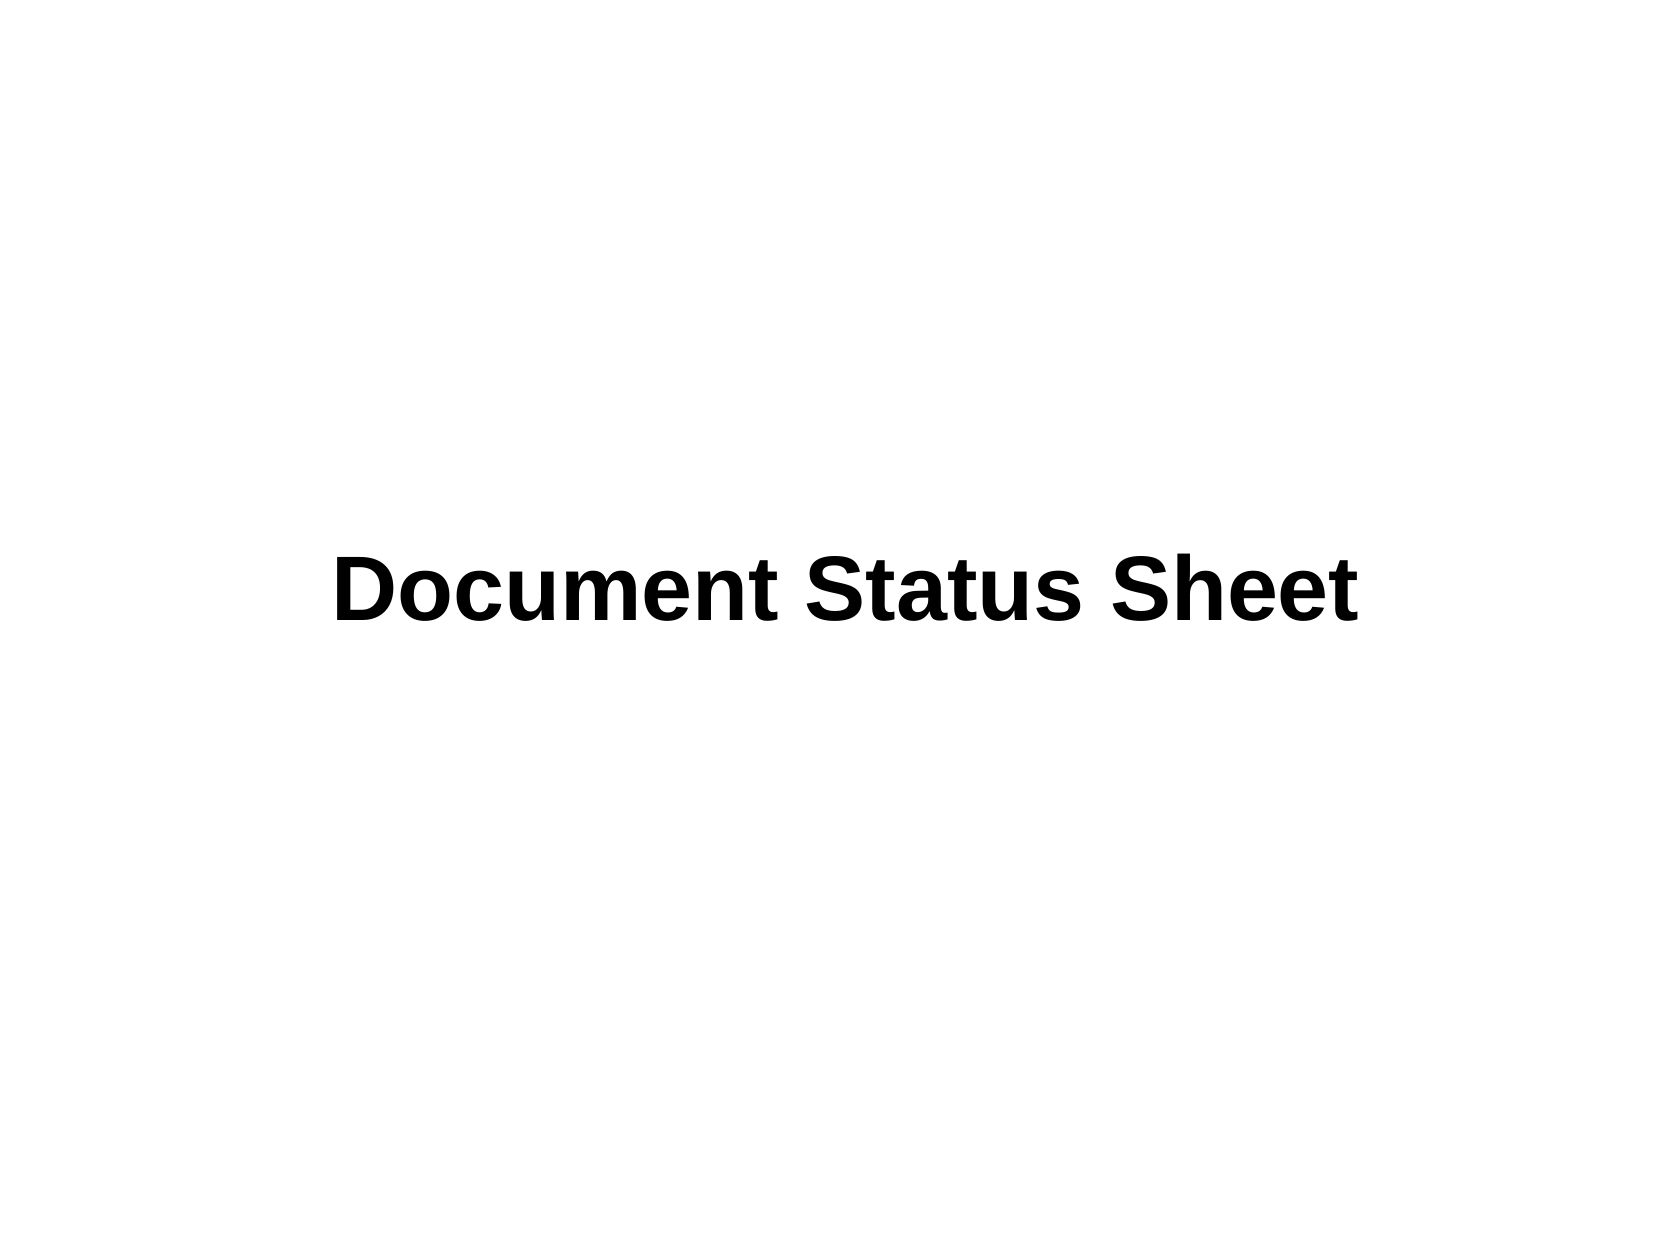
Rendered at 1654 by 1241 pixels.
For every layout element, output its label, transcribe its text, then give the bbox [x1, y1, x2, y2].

title Document Status Sheet [102, 528, 1591, 719]
